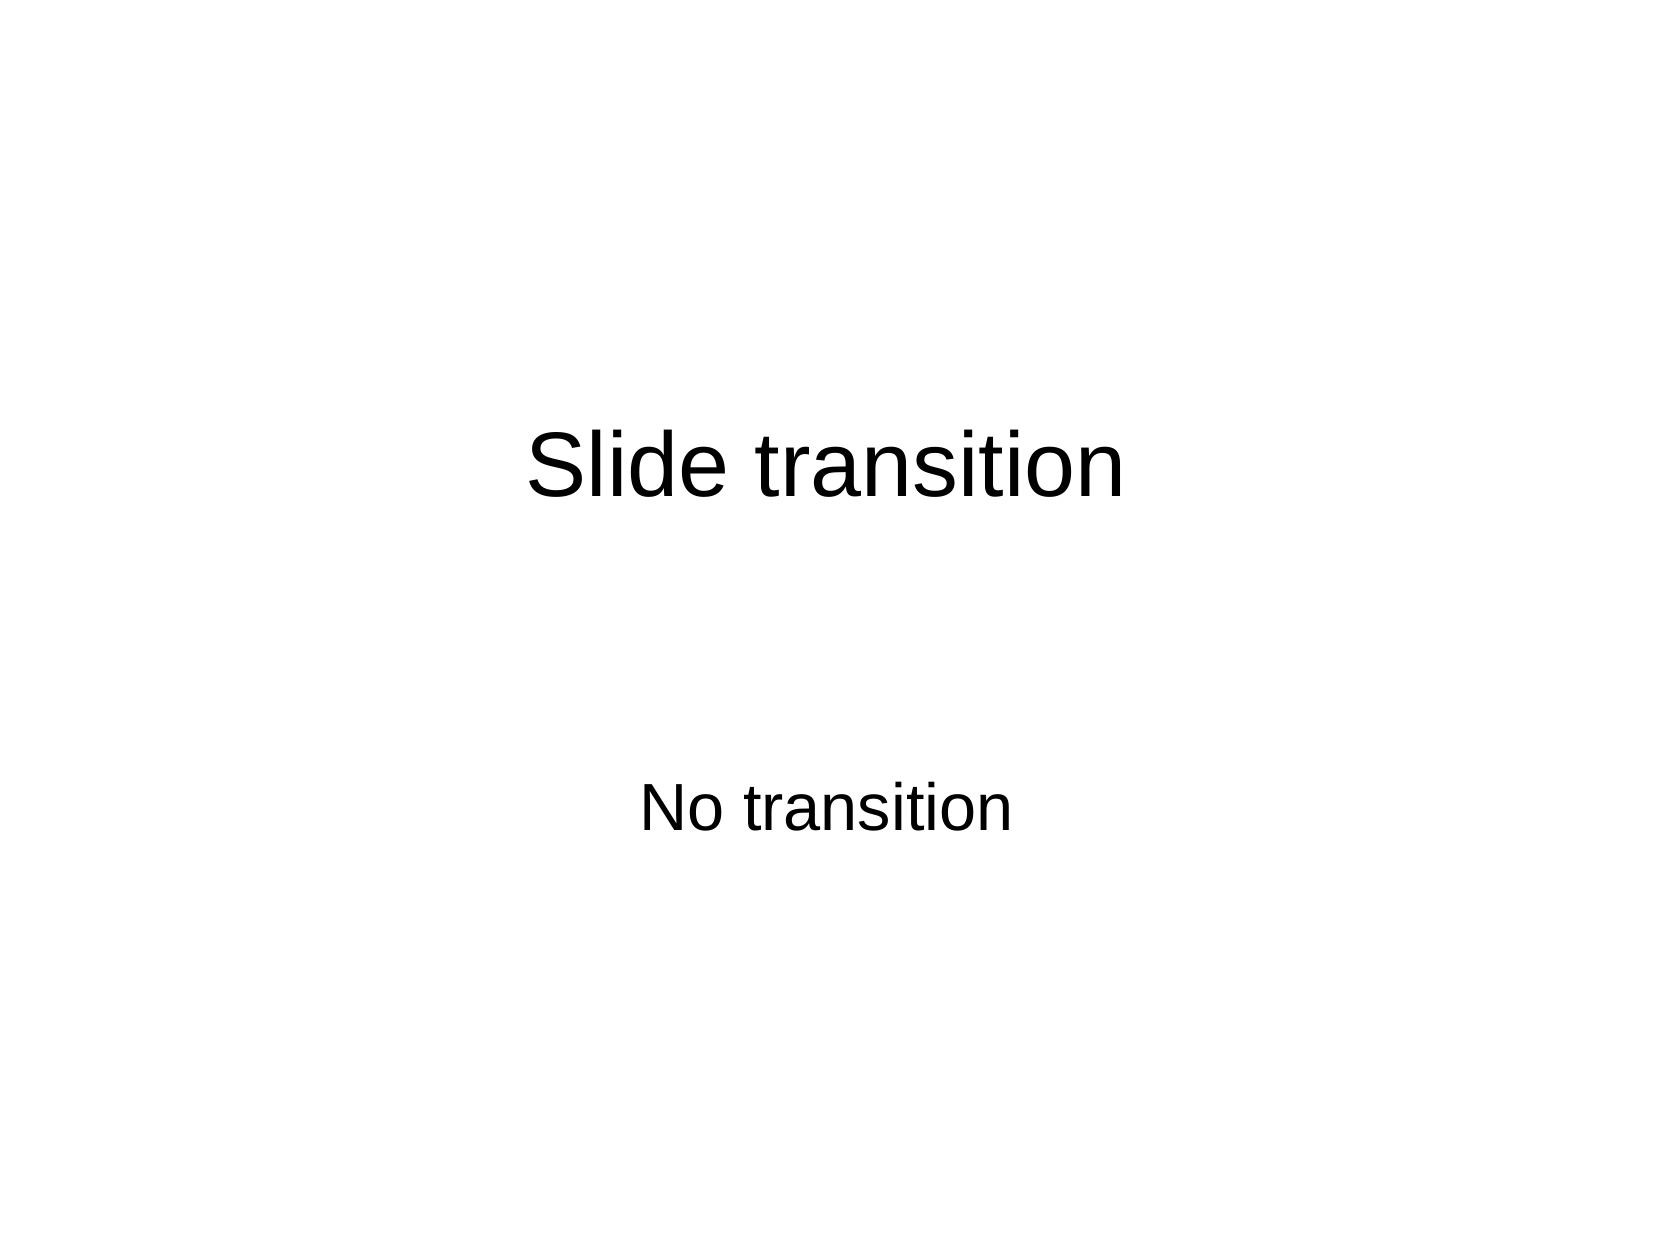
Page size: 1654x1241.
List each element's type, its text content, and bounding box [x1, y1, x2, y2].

subtitle No transition [247, 656, 1407, 958]
title Slide transition [122, 339, 1531, 590]
